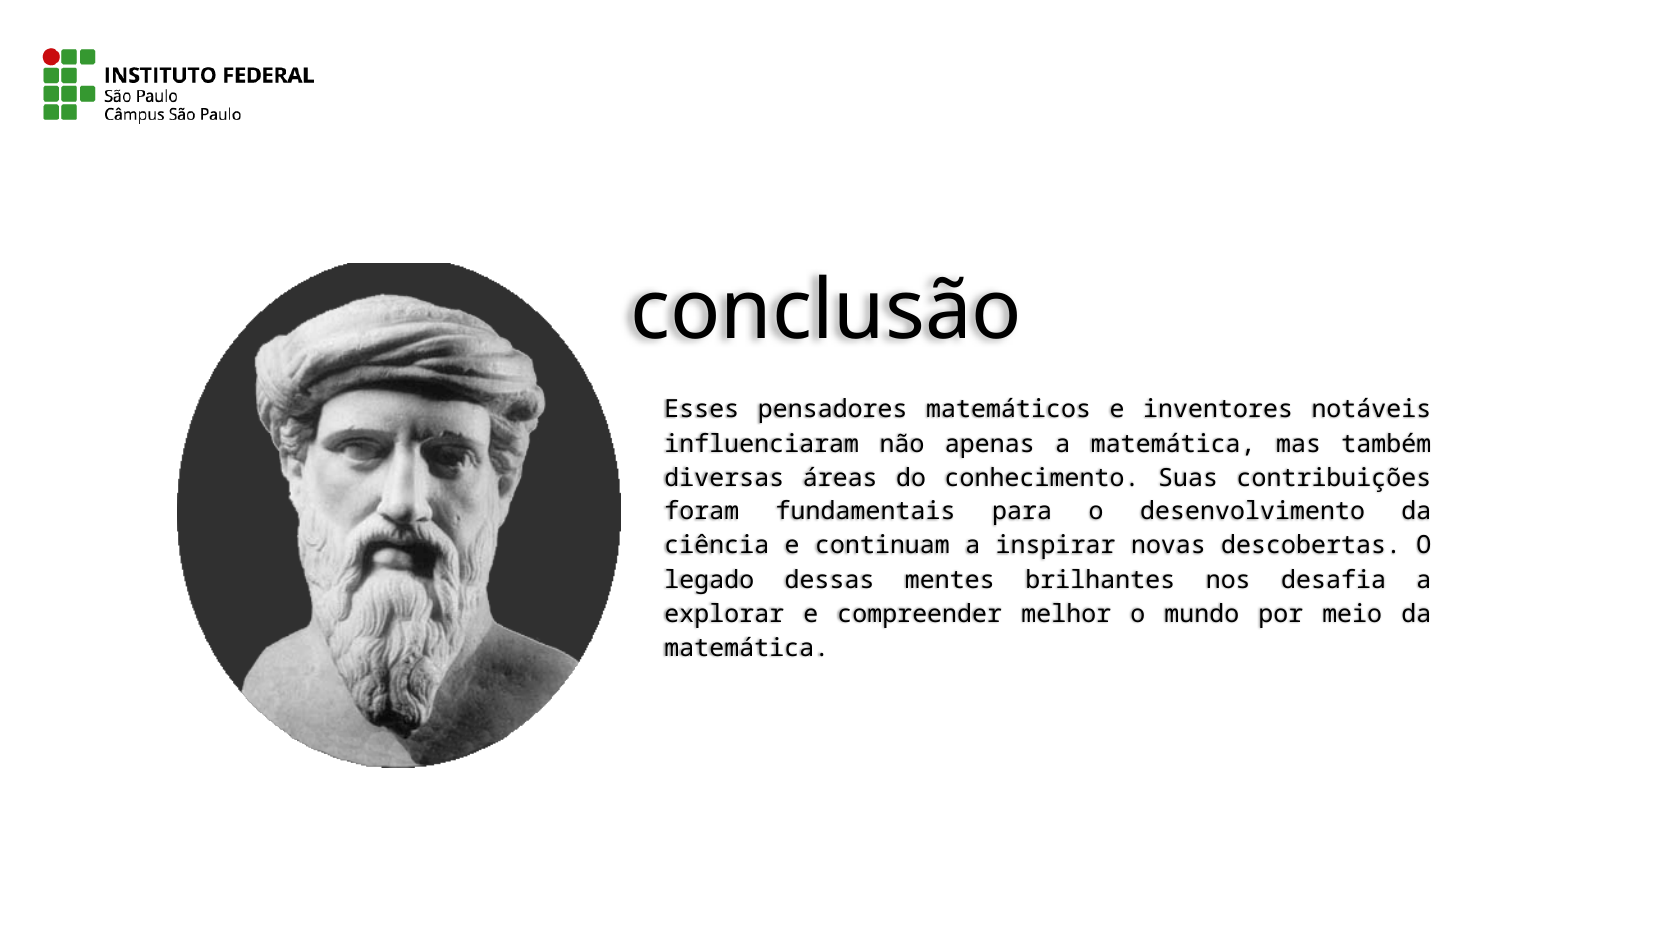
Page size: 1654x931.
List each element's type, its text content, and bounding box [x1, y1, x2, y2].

title conclusão [82, 228, 1571, 384]
picture [29, 29, 325, 136]
picture [177, 384, 621, 768]
text_box Esses pensadores matemáticos e inventores notáveis influenciaram não apenas a matemática, mas também diversas áreas do conhecimento. Suas contribuições foram fundamentais para o desenvolvimento da ciência e continuam a inspirar novas descobertas. O legado dessas mentes brilhantes nos desafia a explorar e compreender melhor o mundo por meio da matemática. [649, 383, 1447, 841]
